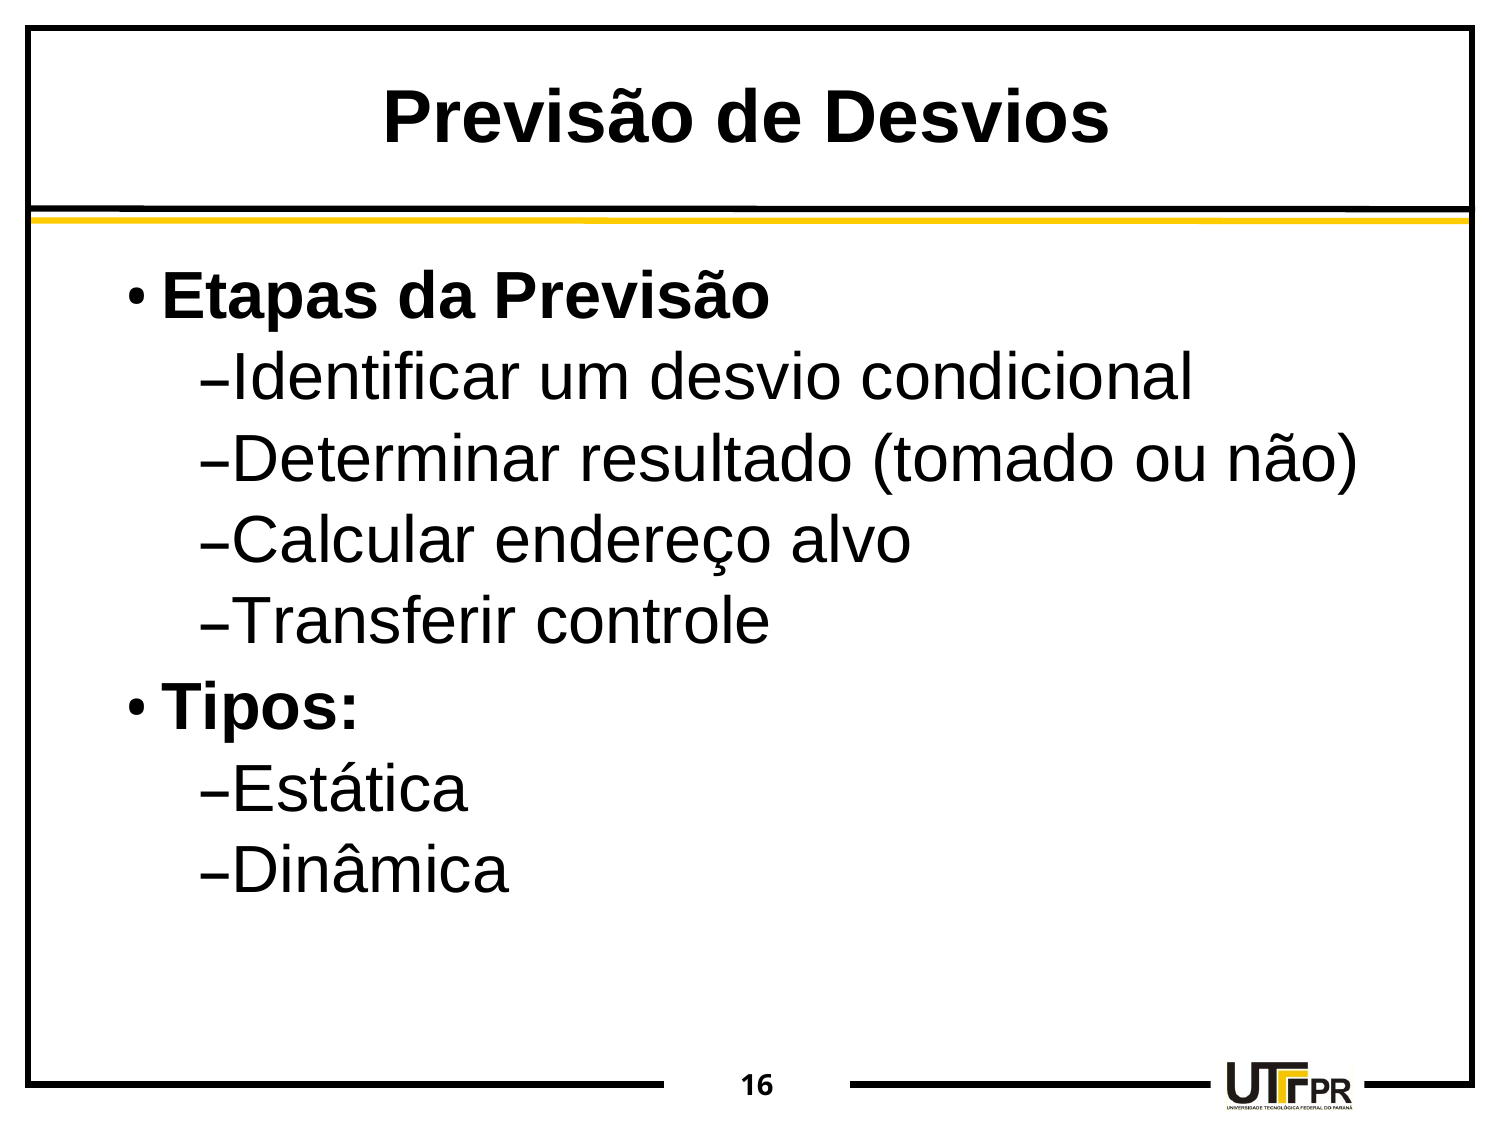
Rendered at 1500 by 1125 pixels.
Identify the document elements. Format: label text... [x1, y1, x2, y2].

picture [1226, 1062, 1353, 1110]
list Etapas da Previsão Identificar um desvio condicional Determinar resultado (tomado ou não) Calcular endereço alvo Transferir controle Tipos: Estática Dinâmica [72, 257, 1428, 925]
title Previsão de Desvios [23, 35, 1471, 201]
